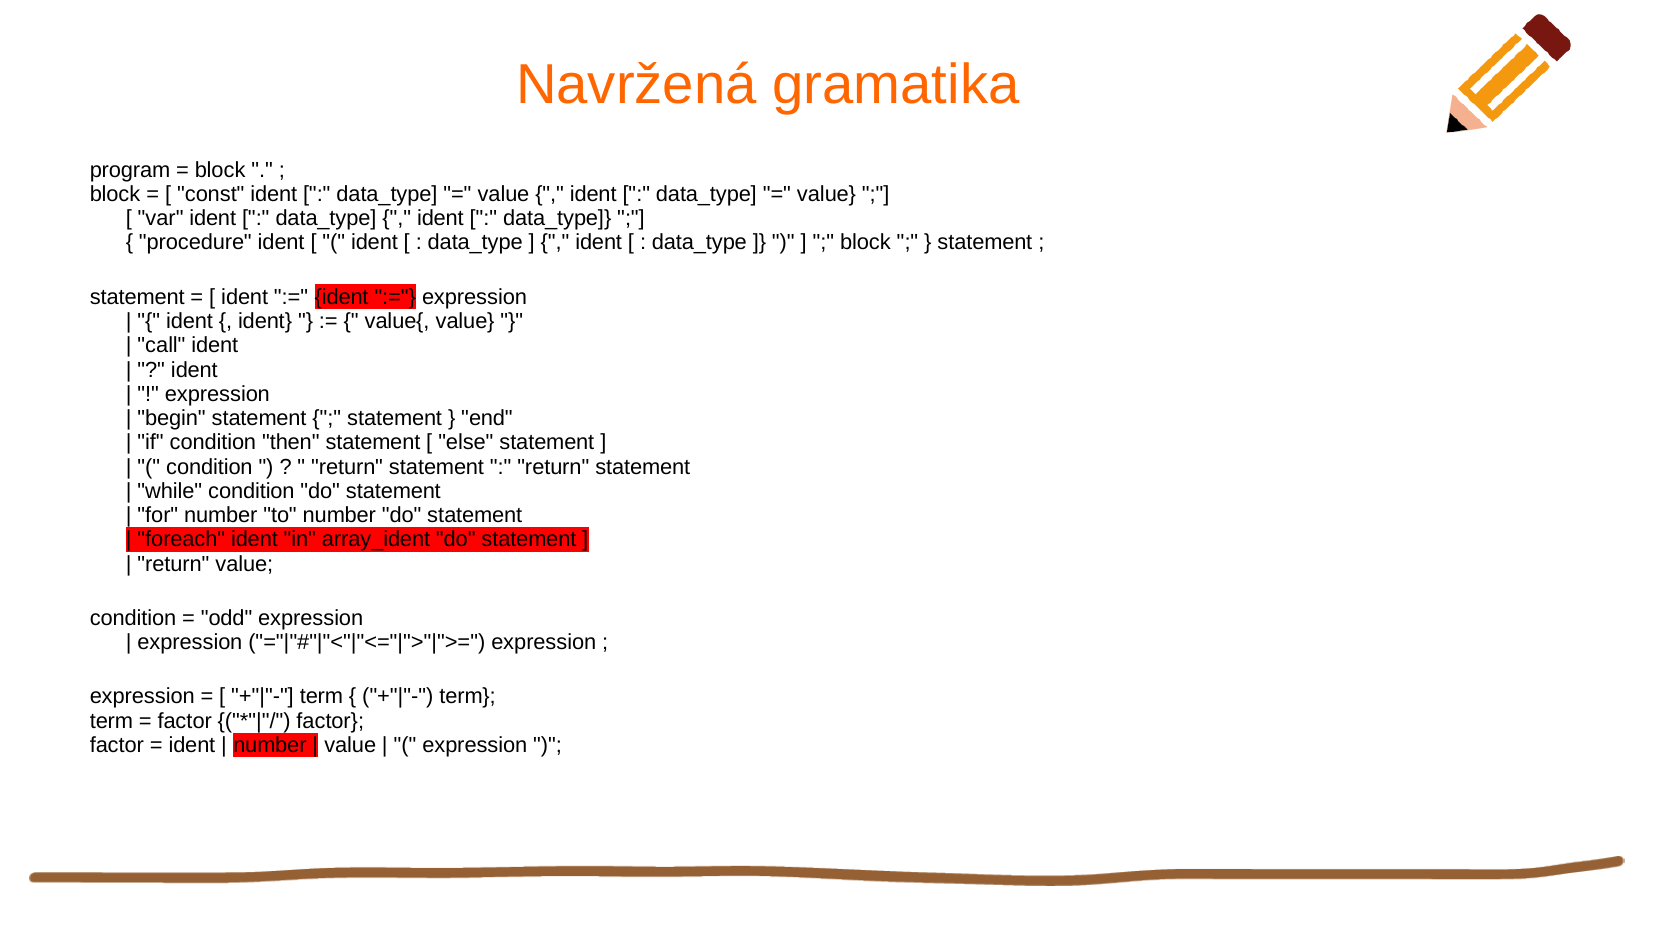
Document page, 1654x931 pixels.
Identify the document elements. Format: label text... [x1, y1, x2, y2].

text_box program = block "." ; block = [ "const" ident [":" data_type] "=" value {"," ident [":" data_type] "=" value} ";"] [ "var" ident [":" data_type] {"," ident [":" data_type]} ";"] { "procedure" ident [ "(" ident [ : data_type ] {"," ident [ : data_type ]} ")" ] ";" block ";" } statement ; statement = [ ident ":=" {ident ":="} expression | "{" ident {, ident} "} := {" value{, value} "}" | "call" ident | "?" ident | "!" expression | "begin" statement {";" statement } "end" | "if" condition "then" statement [ "else" statement ] | "(" condition ") ? " "return" statement ":" "return" statement | "while" condition "do" statement | "for" number "to" number "do" statement | "foreach" ident "in" array_ident "do" statement ] | "return" value; condition = "odd" expression | expression ("="|"#"|"<"|"<="|">"|">=") expression ; expression = [ "+"|"-"] term { ("+"|"-") term}; term = factor {("*"|"/") factor}; factor = ident | number | value | "(" expression ")"; [75, 150, 1576, 826]
title Navržená gramatika [88, 29, 1447, 133]
